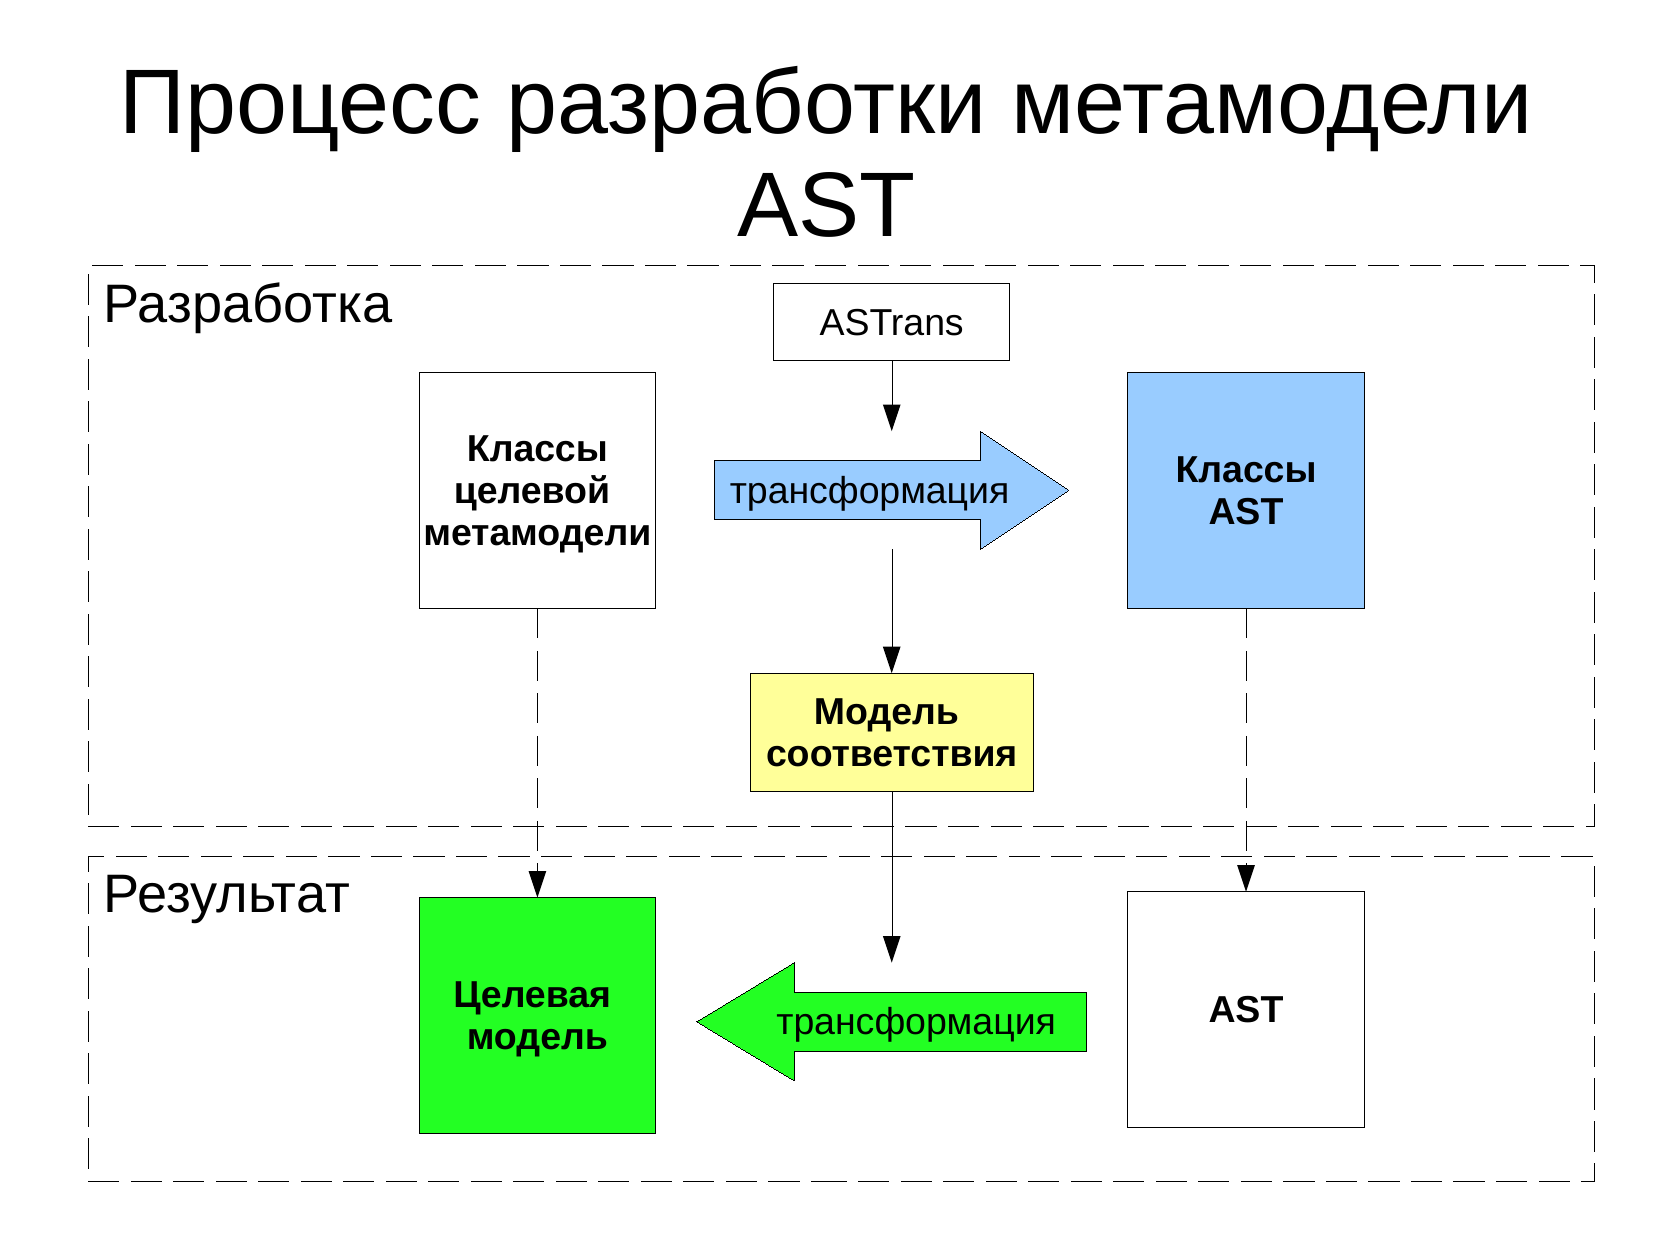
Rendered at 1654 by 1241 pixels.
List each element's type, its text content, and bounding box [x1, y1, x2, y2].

title Процесс разработки метамодели AST [82, 49, 1571, 257]
text_box Разработка [88, 265, 1595, 827]
text_box трансформация [714, 431, 1069, 550]
text_box Модель соответствия [750, 673, 1034, 792]
text_box Результат [88, 856, 1595, 1182]
text_box Классы целевой метамодели [419, 372, 656, 609]
text_box Классы AST [1127, 372, 1365, 609]
text_box ASTrans [773, 283, 1010, 361]
